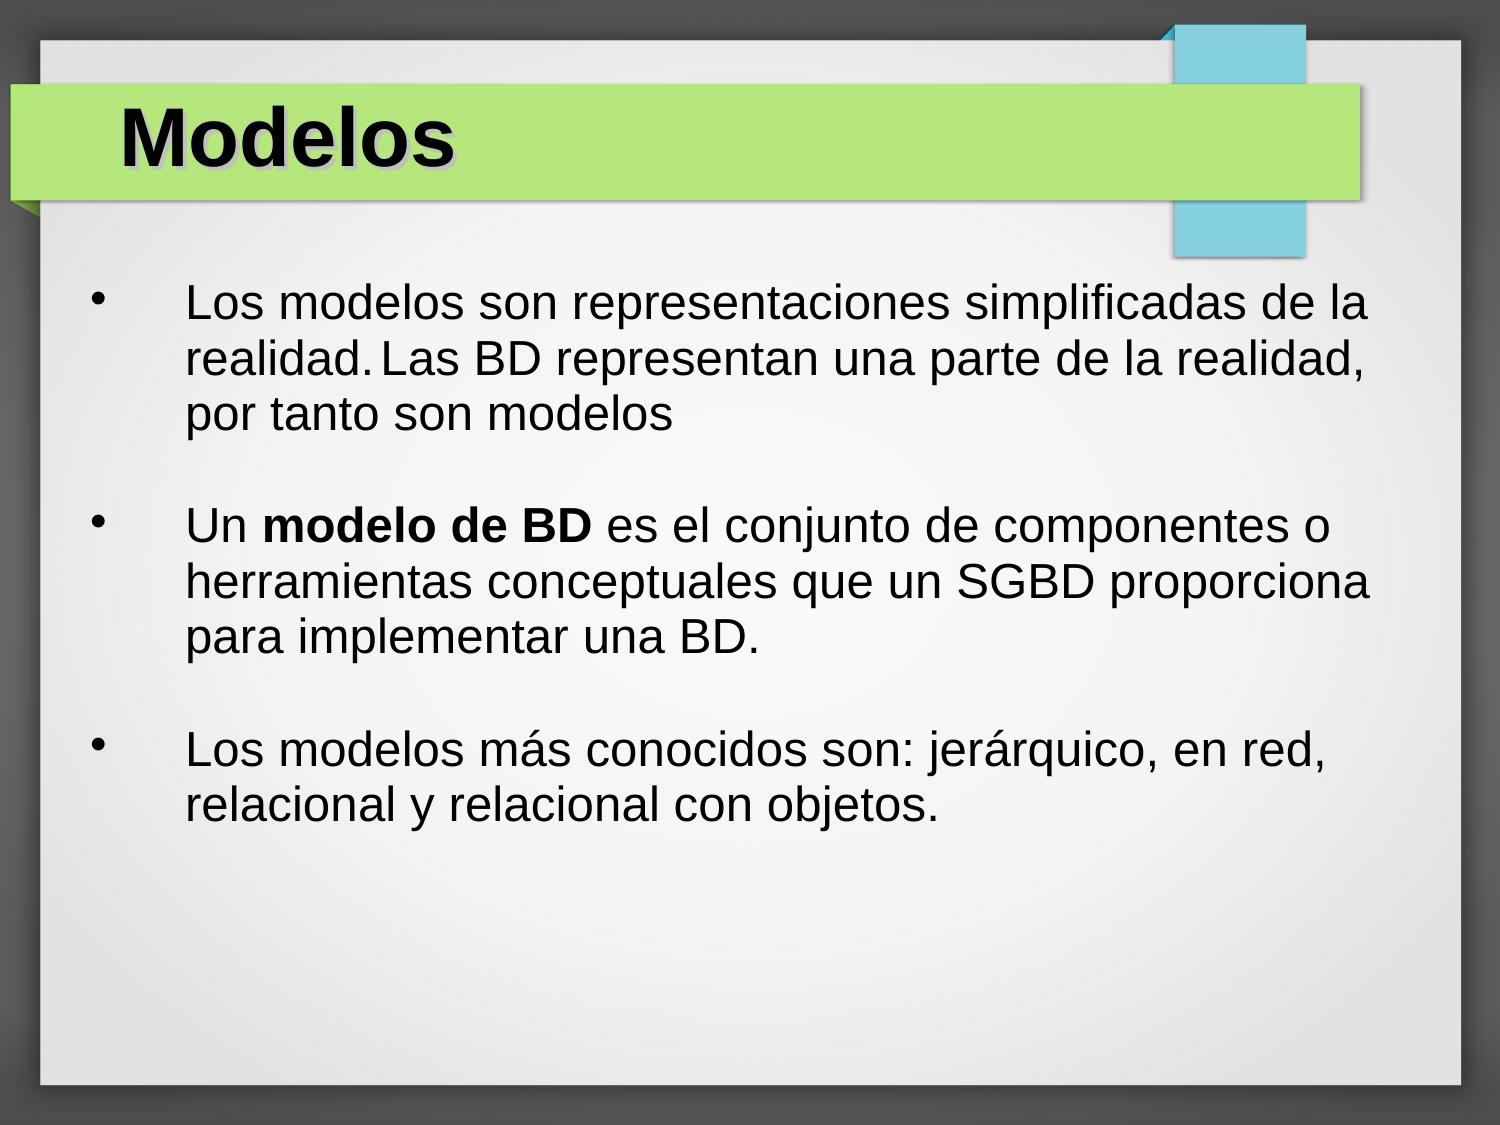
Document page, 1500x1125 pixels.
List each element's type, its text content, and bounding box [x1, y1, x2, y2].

list Los modelos son representaciones simplificadas de la realidad. Las BD representan una parte de la realidad, por tanto son modelos Un modelo de BD es el conjunto de componentes o herramientas conceptuales que un SGBD proporciona para implementar una BD. Los modelos más conocidos son: jerárquico, en red, relacional y relacional con objetos. [75, 267, 1426, 921]
picture [0, 0, 1500, 1125]
title Modelos [75, 85, 1147, 193]
